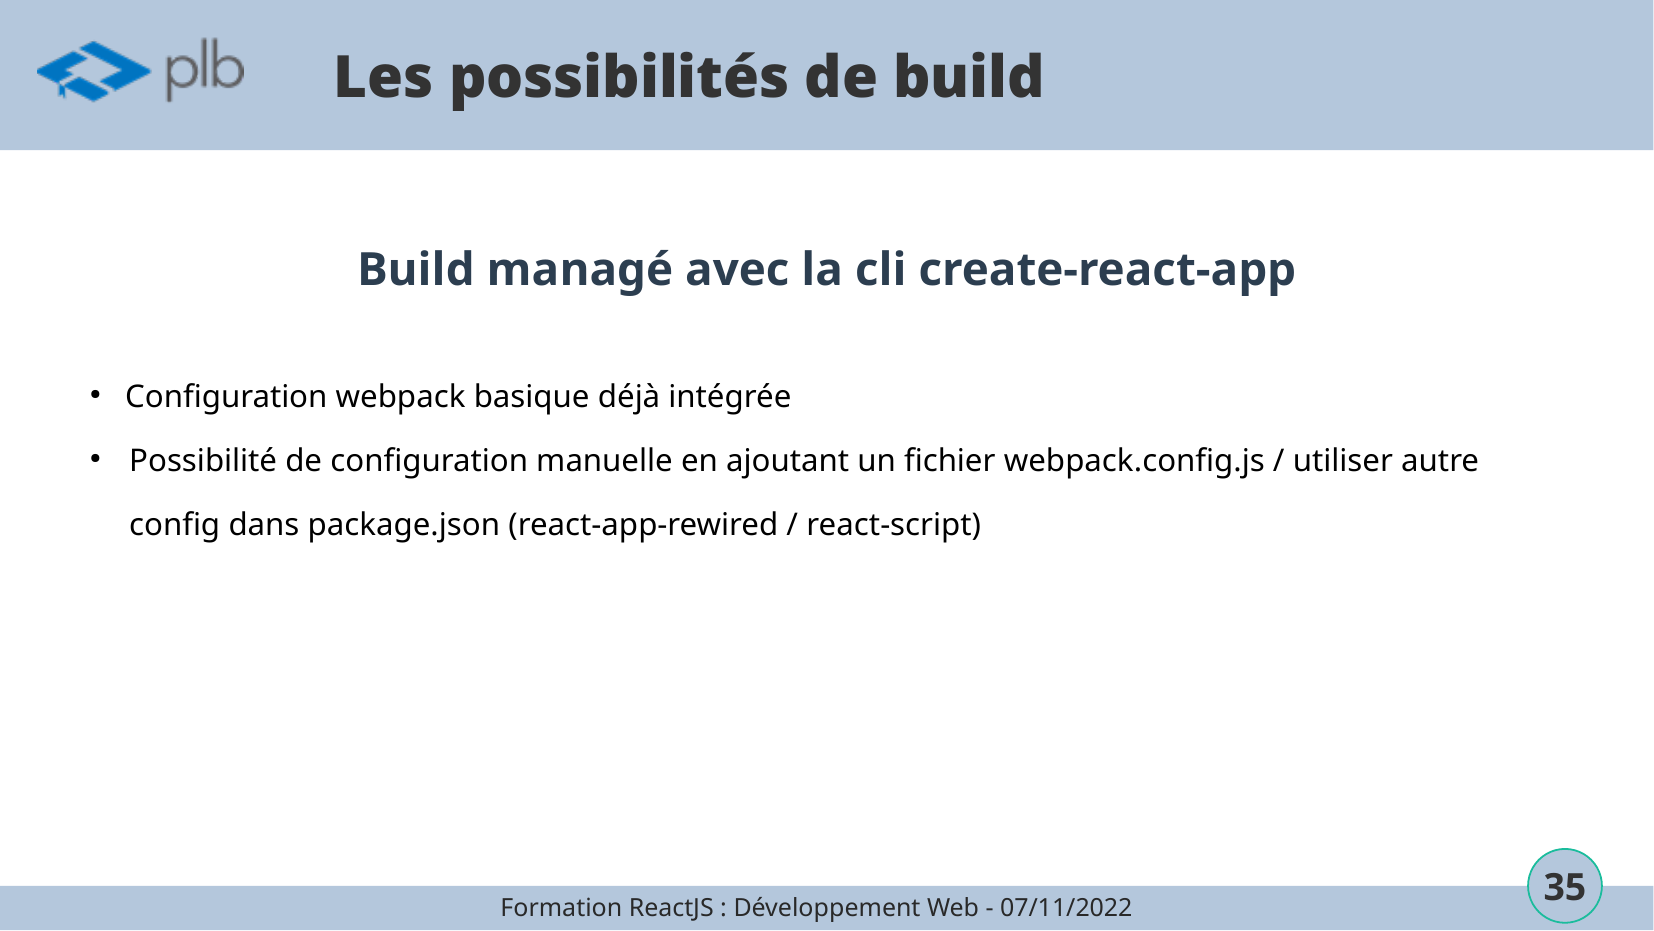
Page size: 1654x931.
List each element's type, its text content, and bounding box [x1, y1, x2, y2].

picture [37, 33, 244, 113]
text_box Formation ReactJS : Développement Web - 07/11/2022 [461, 888, 1173, 926]
title Les possibilités de build [333, 0, 1613, 151]
text_box Configuration webpack basique déjà intégrée Possibilité de configuration manuelle en ajoutant un fichier webpack.config.js / utiliser autre config dans package.json (react-app-rewired / react-script) [75, 345, 1576, 527]
text_box Build managé avec la cli create-react-app [59, 236, 1595, 283]
